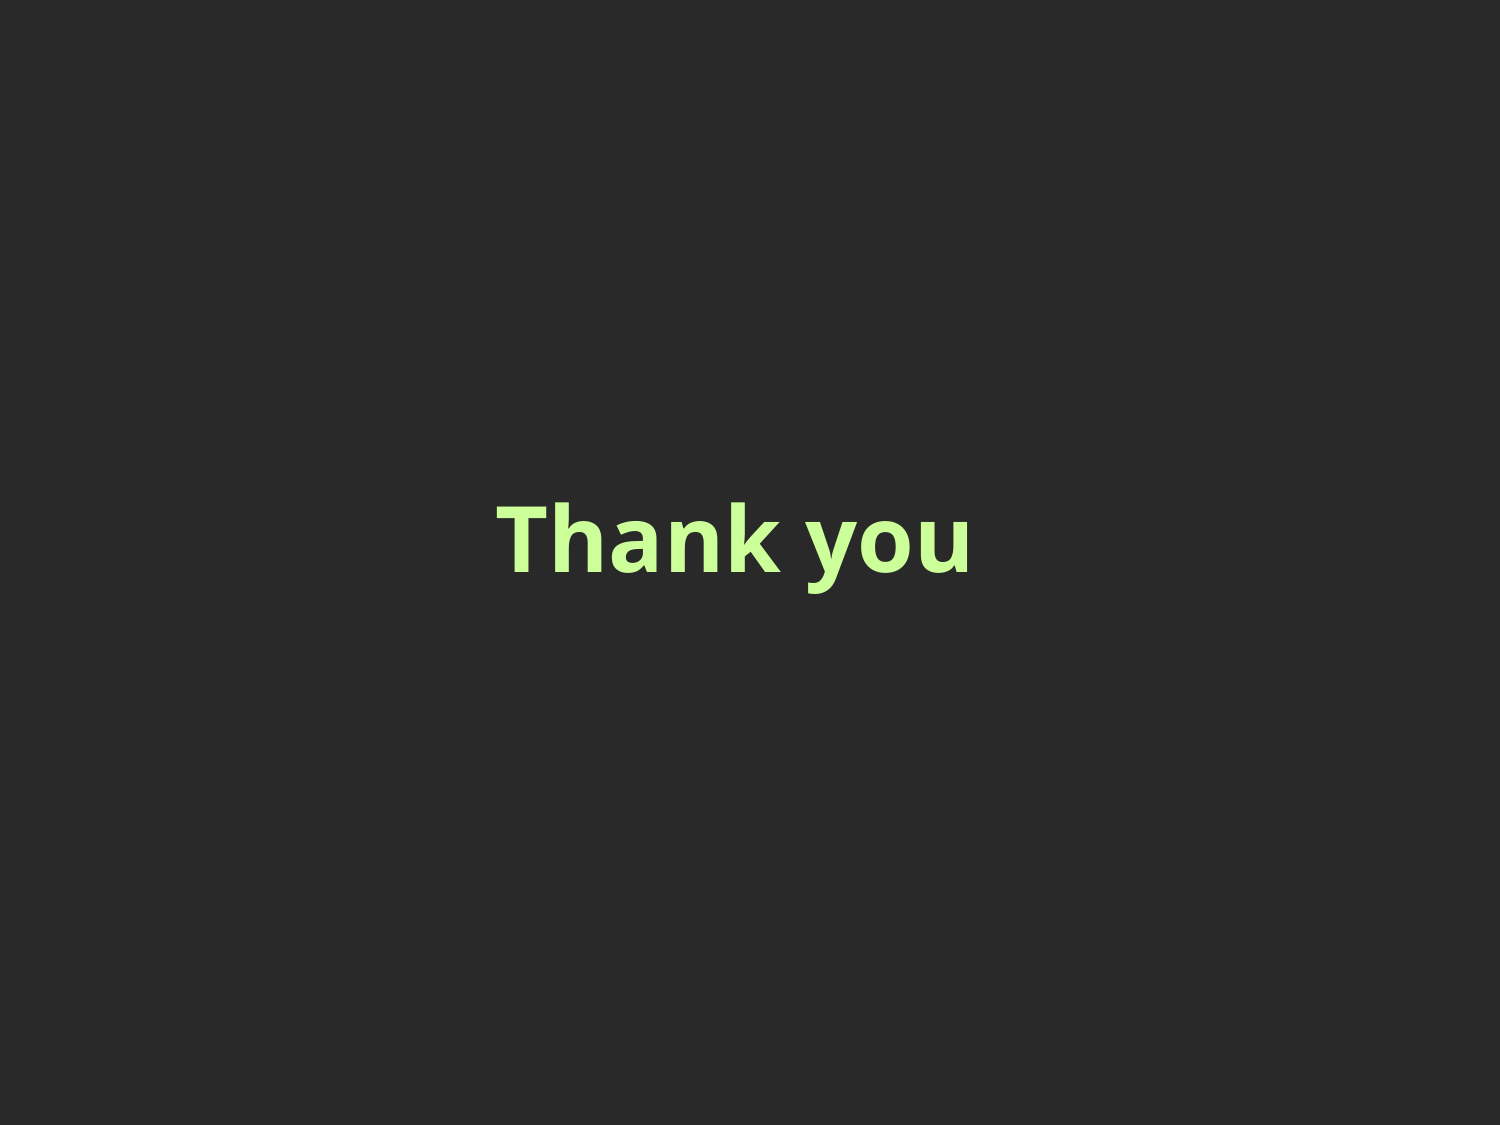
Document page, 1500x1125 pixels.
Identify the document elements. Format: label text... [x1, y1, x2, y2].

title Thank you [60, 442, 1411, 631]
